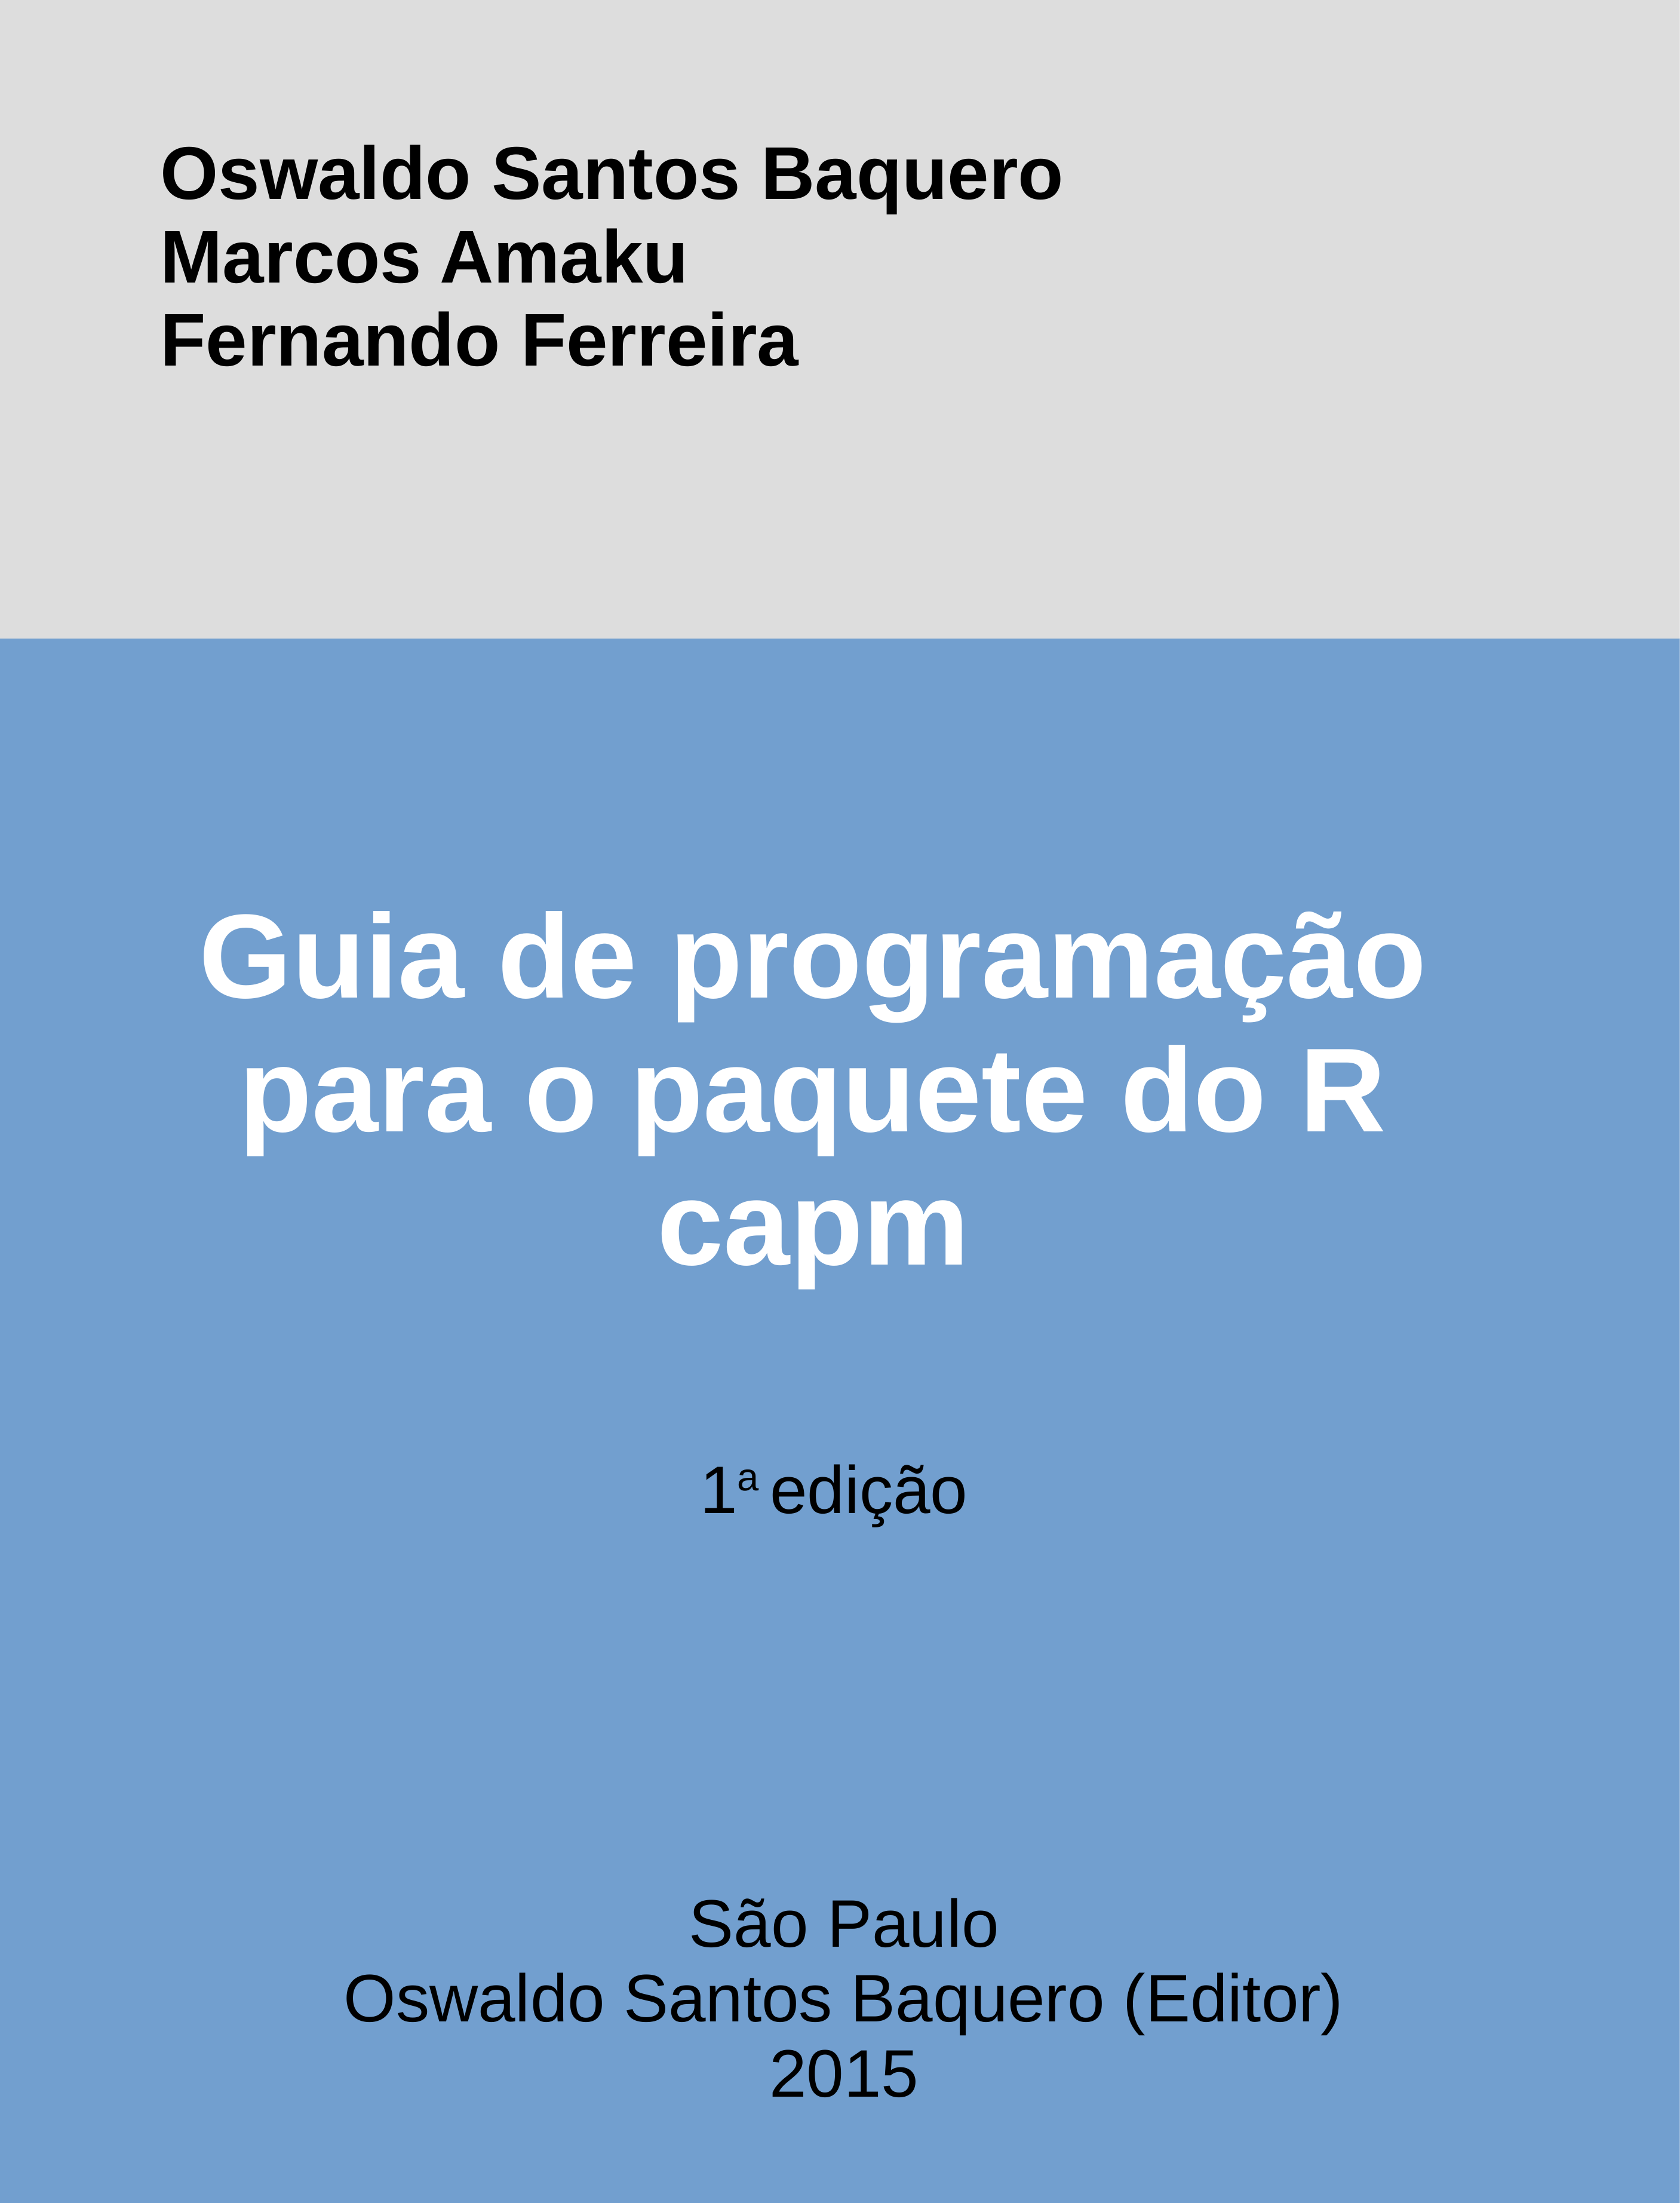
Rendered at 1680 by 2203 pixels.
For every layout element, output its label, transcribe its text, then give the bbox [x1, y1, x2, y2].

text_box São Paulo Oswaldo Santos Baquero (Editor) 2015 [335, 1882, 1355, 2117]
text_box [0, 0, 1680, 2203]
text_box Guia de programação para o paquete do R capm [190, 885, 1531, 1296]
text_box Oswaldo Santos Baquero Marcos Amaku Fernando Ferreira [151, 127, 1267, 386]
text_box 1a edição [691, 1448, 1002, 1538]
